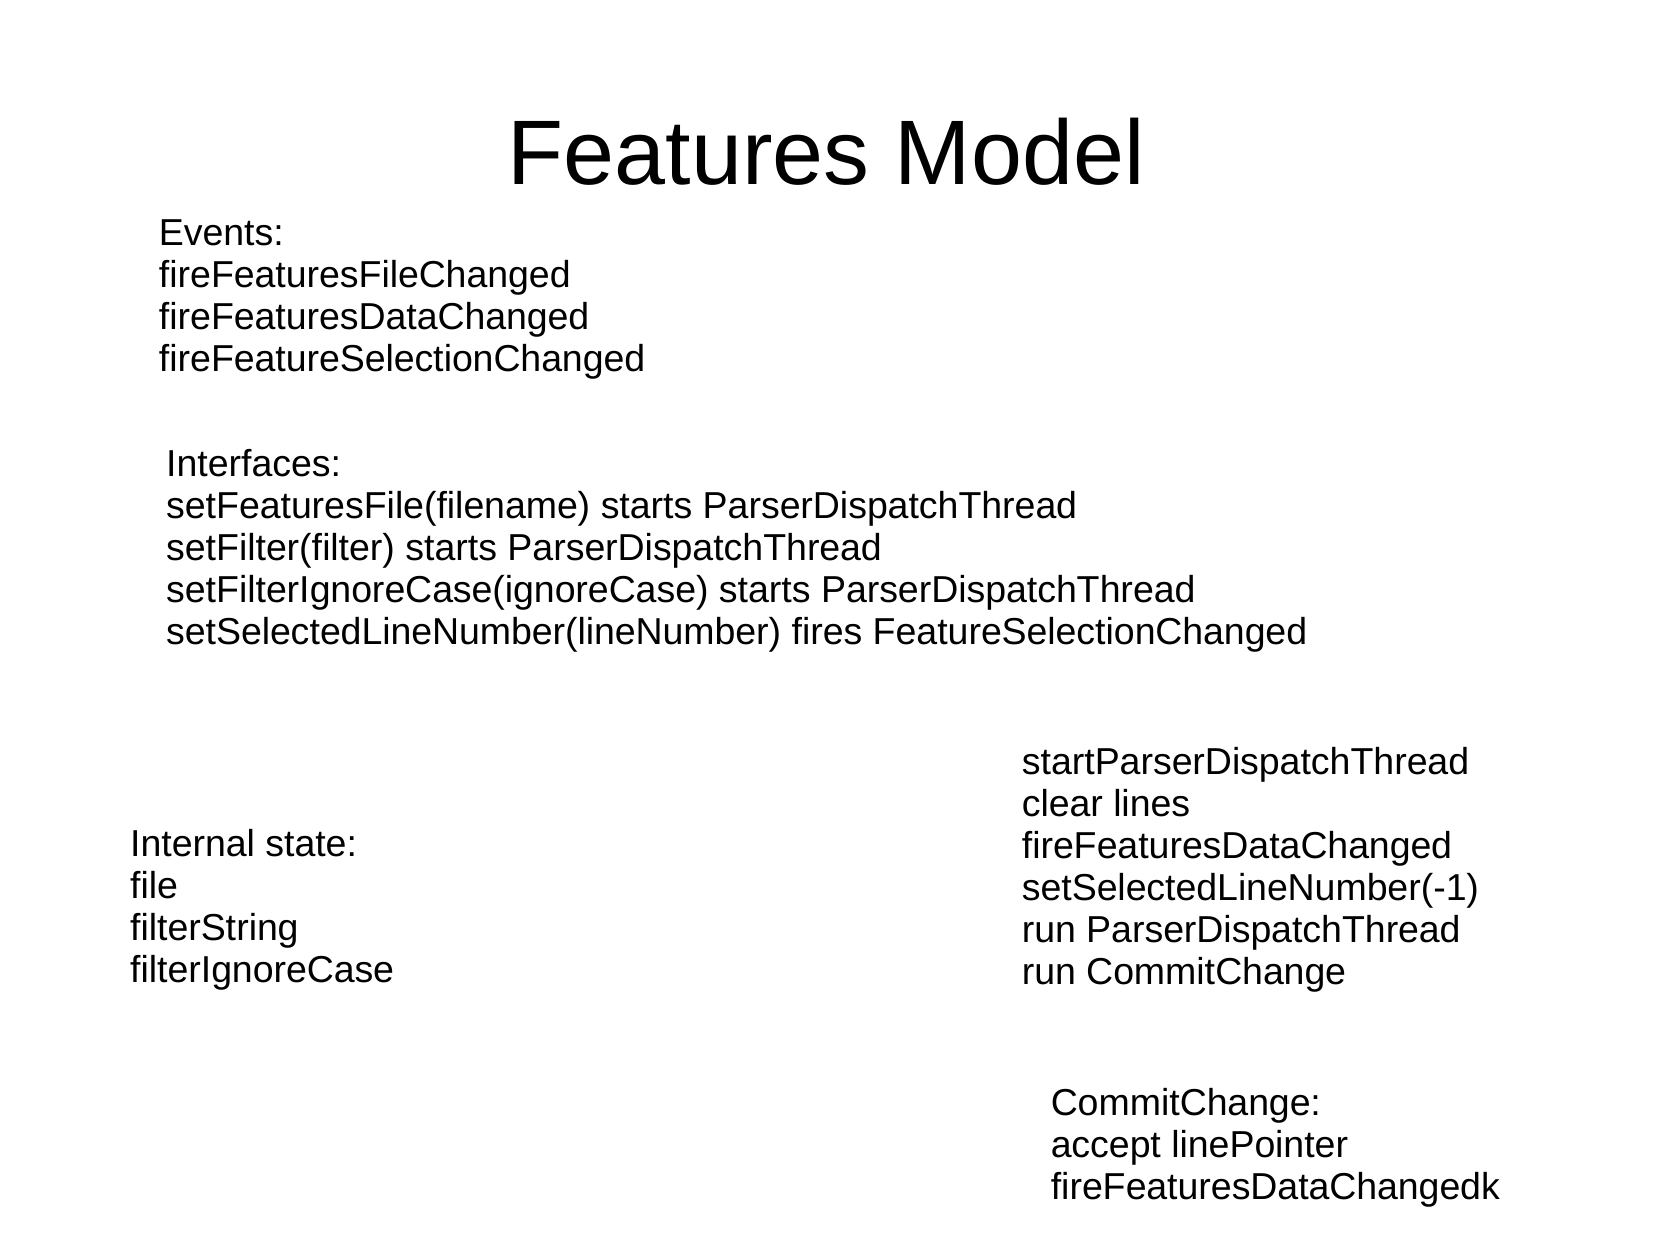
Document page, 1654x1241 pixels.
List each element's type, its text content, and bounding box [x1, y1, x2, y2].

text_box Internal state: file filterString filterIgnoreCase [115, 814, 361, 1017]
text_box Events: fireFeaturesFileChanged fireFeaturesDataChanged fireFeatureSelectionChanged [144, 204, 572, 407]
text_box CommitChange: accept linePointer fireFeaturesDataChangedk [1036, 1074, 1433, 1230]
title Features Model [82, 56, 1571, 250]
text_box Interfaces: setFeaturesFile(filename) starts ParserDispatchThread setFilter(filter) starts ParserDispatchThread setFilterIgnoreCase(ignoreCase) starts ParserDispatchThread setSelectedLineNumber(lineNumber) fires FeatureSelectionChanged [151, 435, 1115, 684]
text_box startParserDispatchThread clear lines fireFeaturesDataChanged setSelectedLineNumber(-1) run ParserDispatchThread run CommitChange [1007, 733, 1412, 1029]
